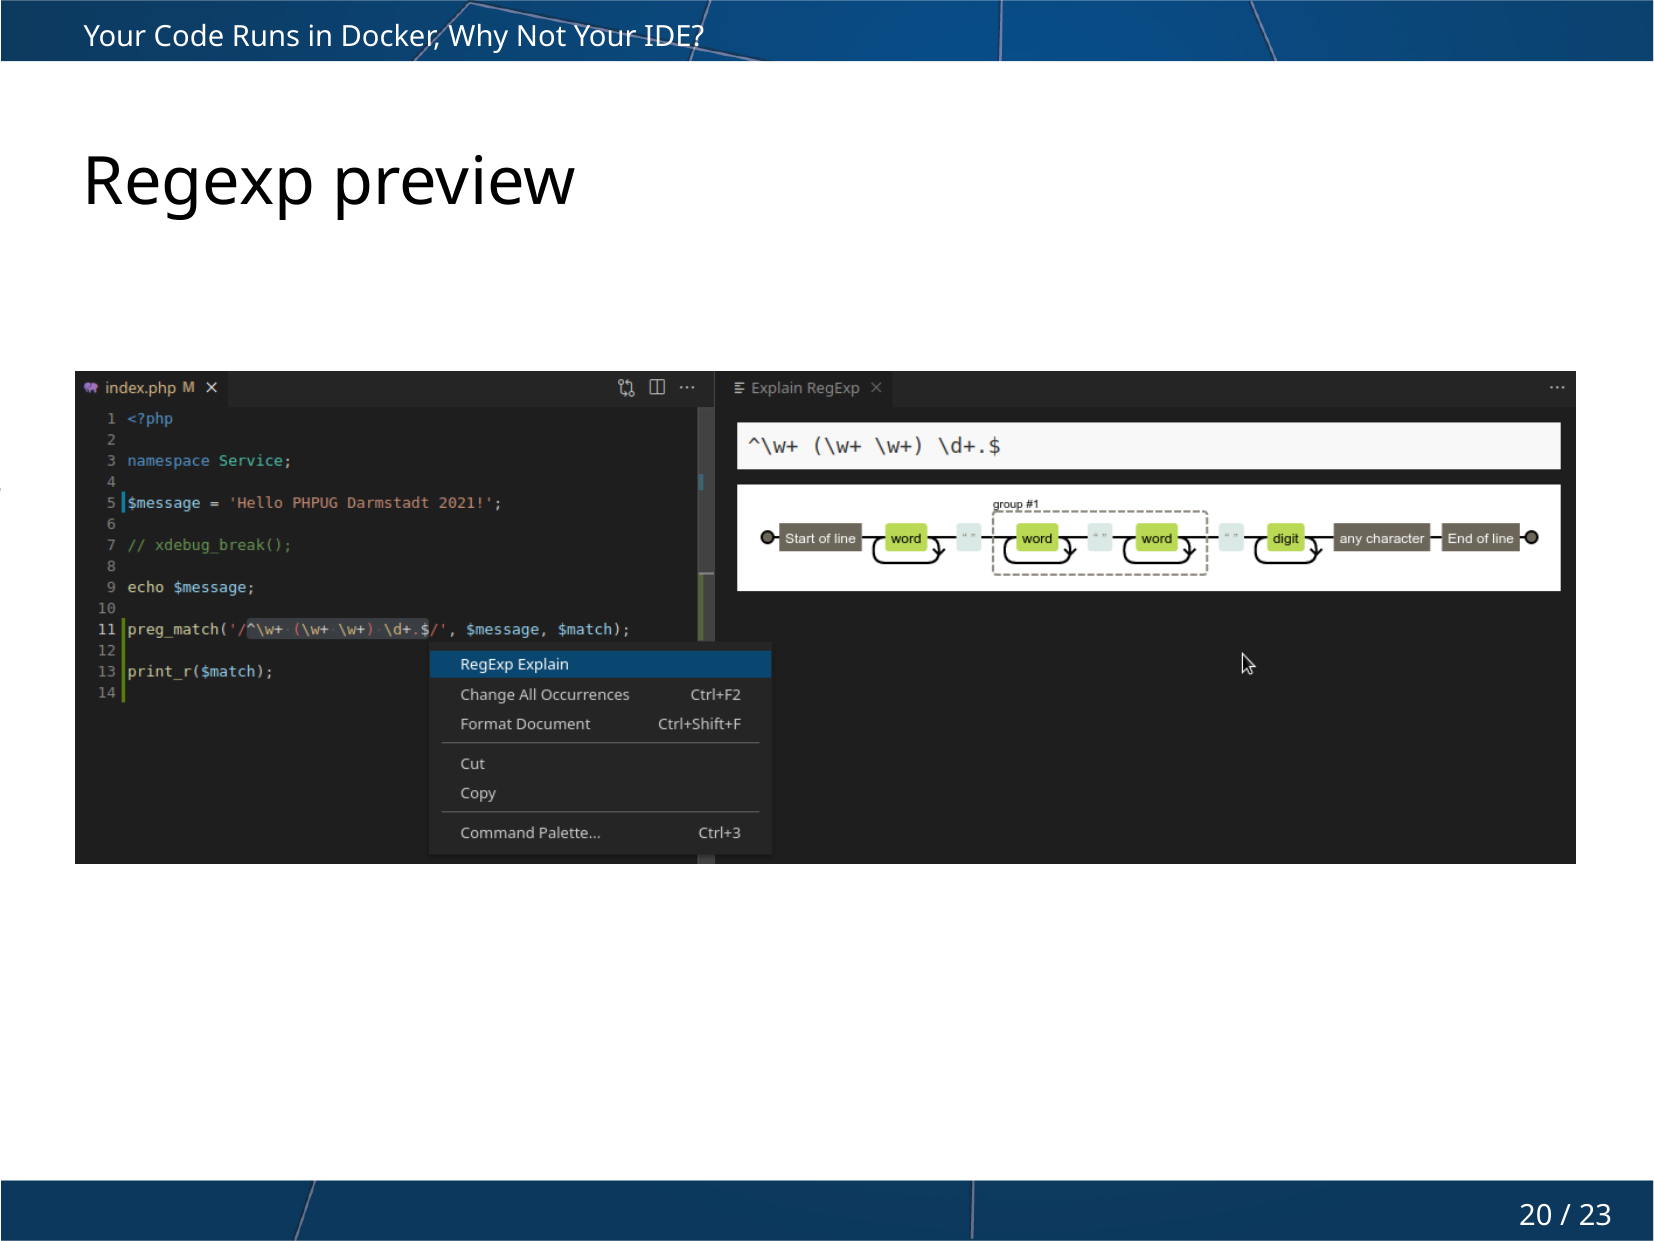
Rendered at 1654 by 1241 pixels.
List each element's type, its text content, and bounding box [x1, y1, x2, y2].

title Regexp preview [82, 82, 1571, 275]
picture [0, 0, 1654, 1241]
